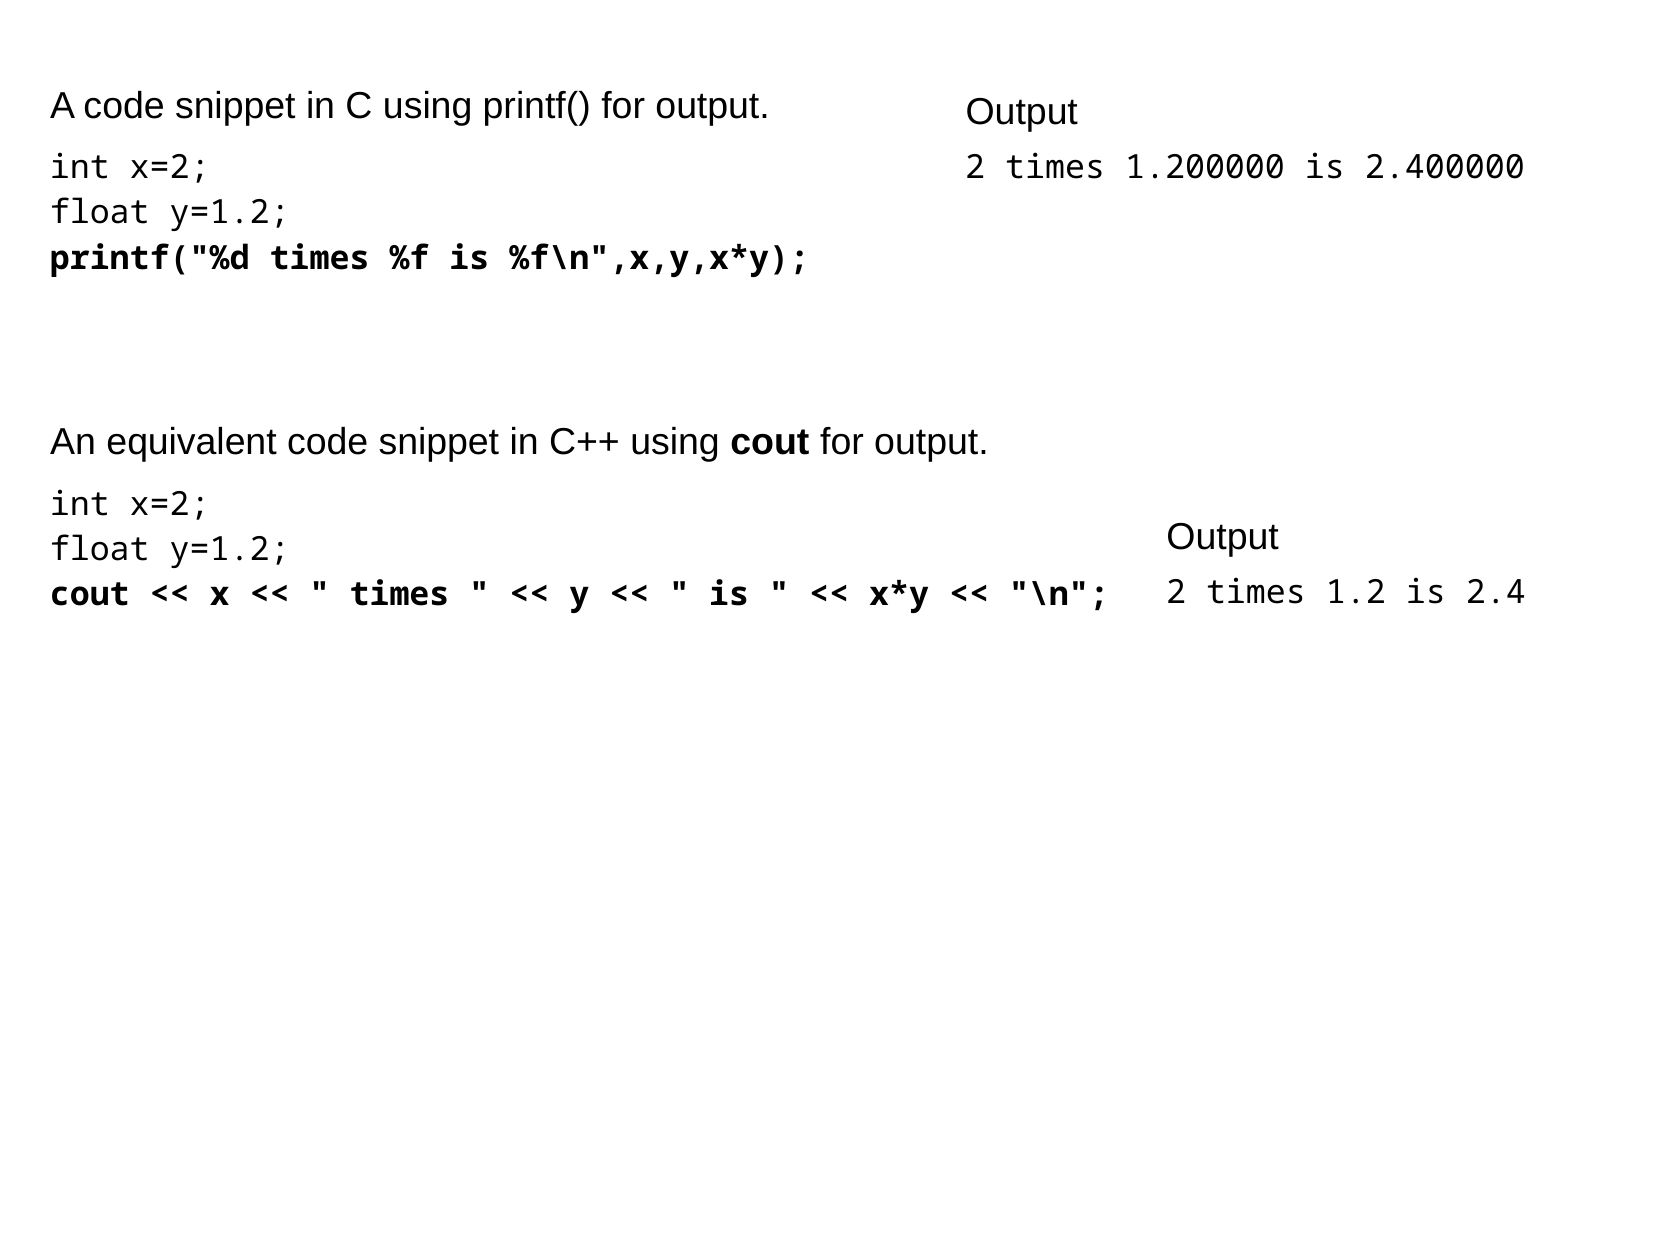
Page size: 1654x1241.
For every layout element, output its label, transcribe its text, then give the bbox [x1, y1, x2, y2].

text_box A code snippet in C using printf() for output. [35, 76, 786, 134]
text_box 2 times 1.200000 is 2.400000 [950, 135, 1541, 190]
text_box int x=2; float y=1.2; printf("%d times %f is %f\n",x,y,x*y); [35, 135, 825, 268]
text_box Output [1151, 507, 1294, 561]
text_box int x=2; float y=1.2; cout << x << " times " << y << " is " << x*y << "\n"; [35, 472, 1125, 605]
text_box Output [950, 82, 1093, 135]
text_box 2 times 1.2 is 2.4 [1151, 561, 1541, 615]
text_box An equivalent code snippet in C++ using cout for output. [35, 413, 1004, 471]
